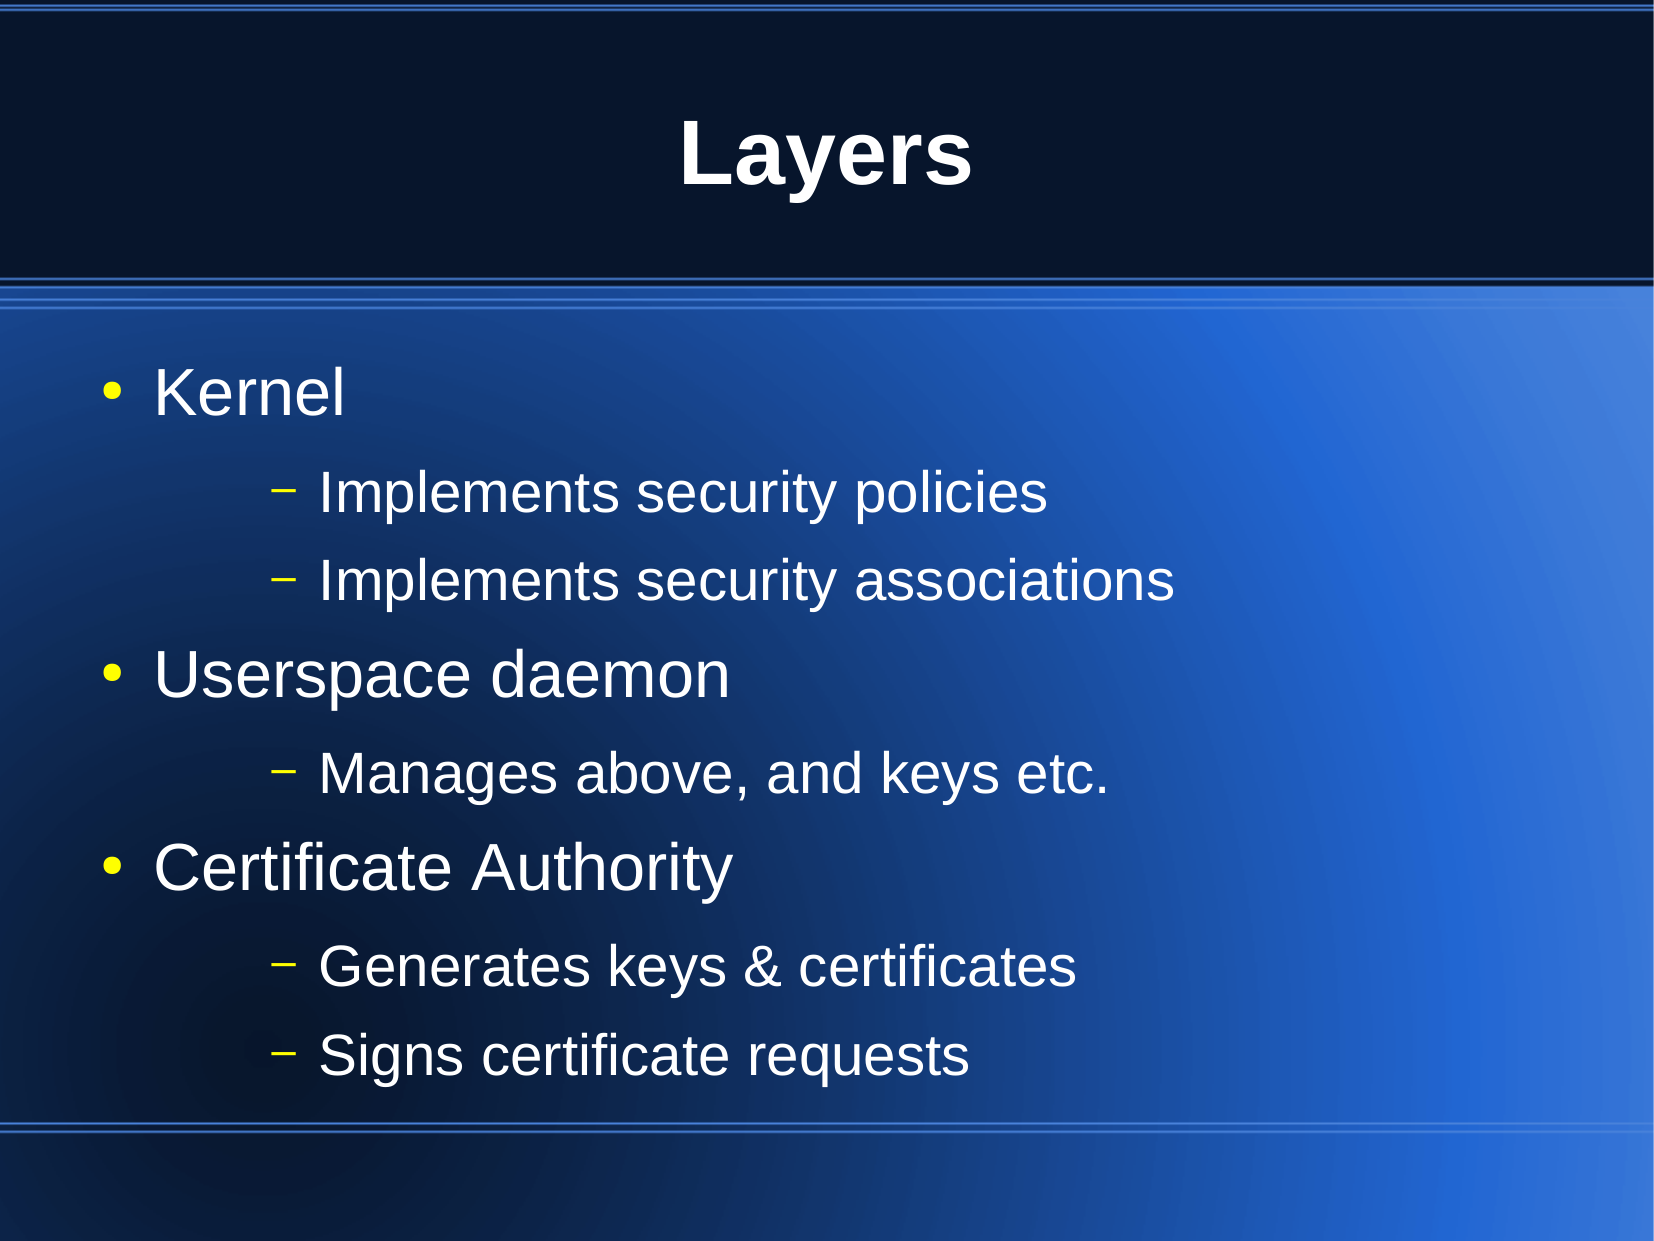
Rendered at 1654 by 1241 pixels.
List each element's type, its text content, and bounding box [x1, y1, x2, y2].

title Layers [82, 49, 1571, 257]
list Kernel Implements security policies Implements security associations Userspace daemon Manages above, and keys etc. Certificate Authority Generates keys & certificates Signs certificate requests [82, 355, 1571, 1088]
picture [0, 0, 1654, 1241]
